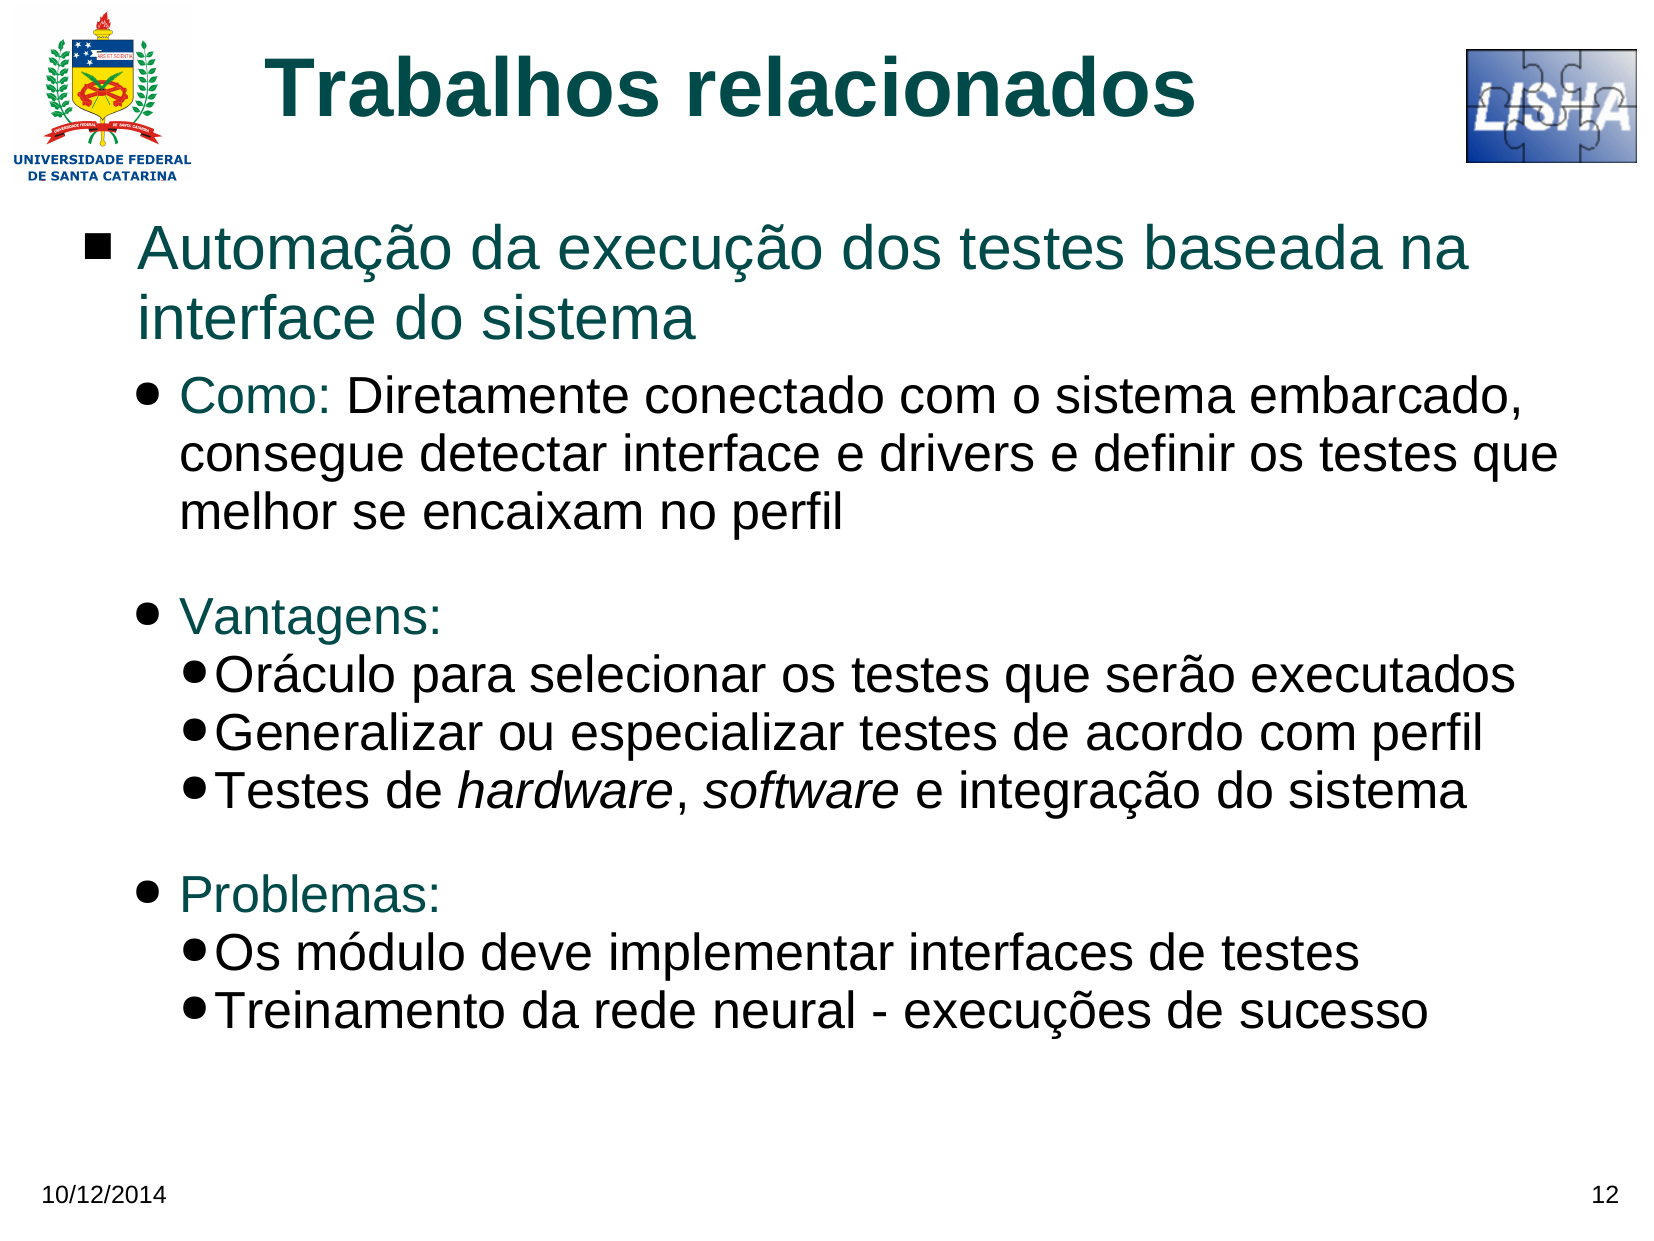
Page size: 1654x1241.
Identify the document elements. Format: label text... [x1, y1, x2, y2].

picture [1466, 49, 1637, 163]
picture [13, 6, 191, 181]
title Trabalhos relacionados [37, 37, 1426, 151]
list Automação da execução dos testes baseada na interface do sistema Como: Diretamente conectado com o sistema embarcado, consegue detectar interface e drivers e definir os testes que melhor se encaixam no perfil Vantagens: Oráculo para selecionar os testes que serão executados Generalizar ou especializar testes de acordo com perfil Testes de hardware, software e integração do sistema Problemas: Os módulo deve implementar interfaces de testes Treinamento da rede neural - execuções de sucesso [37, 213, 1613, 1151]
